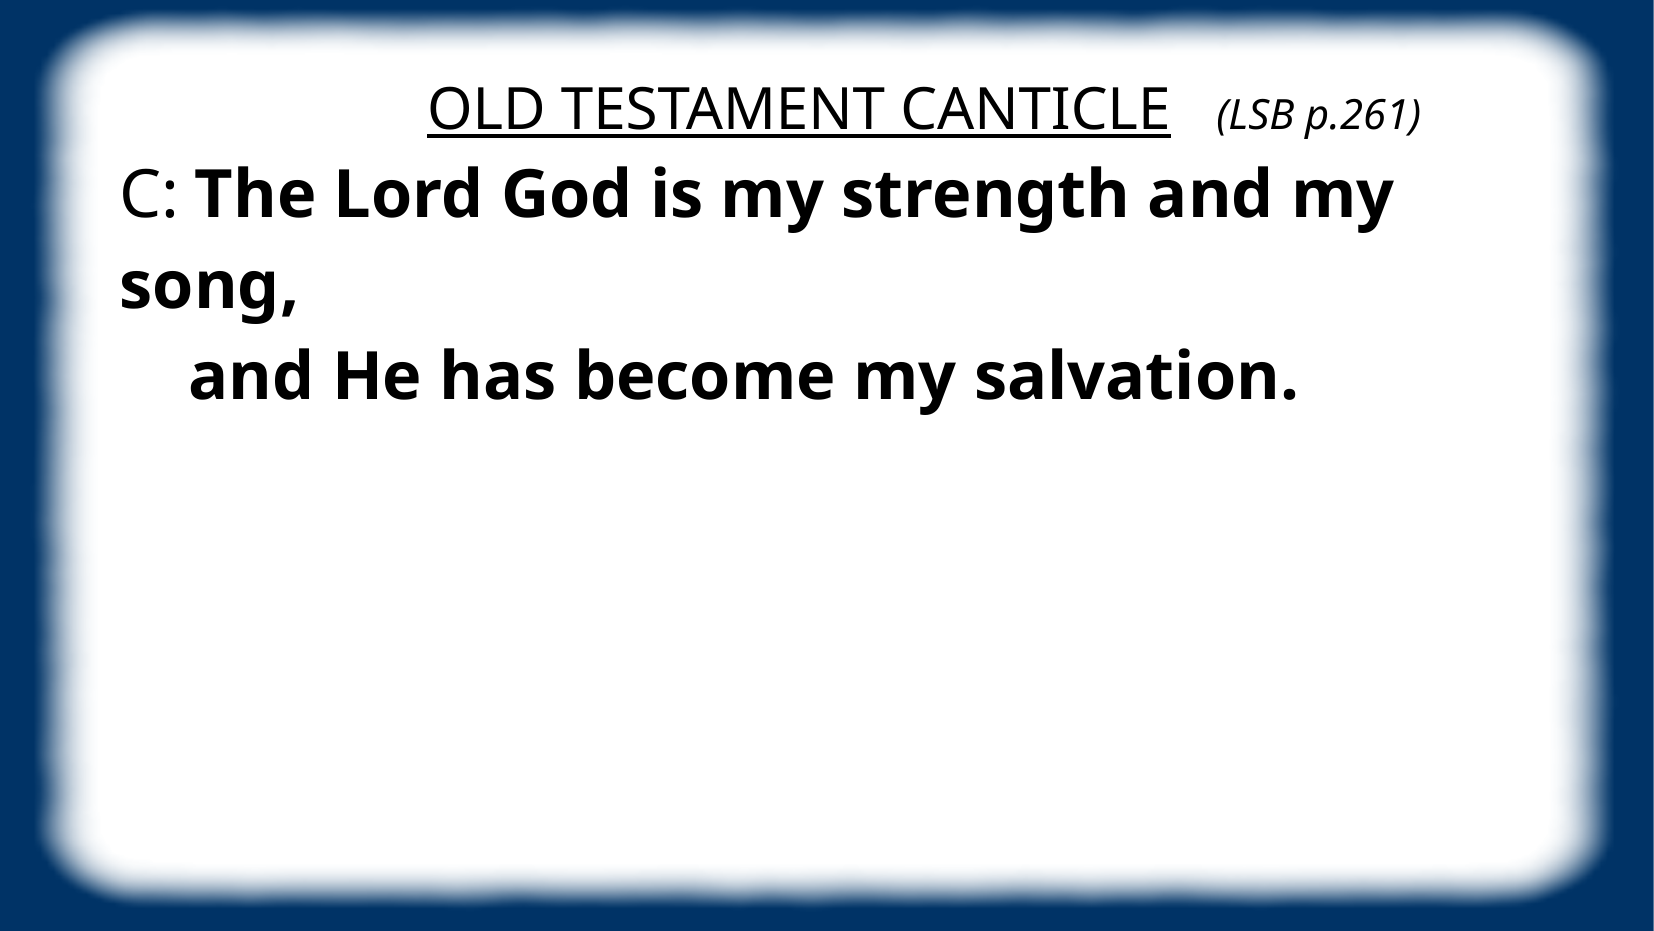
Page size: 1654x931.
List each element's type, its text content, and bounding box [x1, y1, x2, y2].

picture [0, 0, 1654, 931]
text_box OLD TESTAMENT CANTICLE (LSB p.261) C: The Lord God is my strength and my song, and He has become my salvation. [105, 60, 1546, 330]
